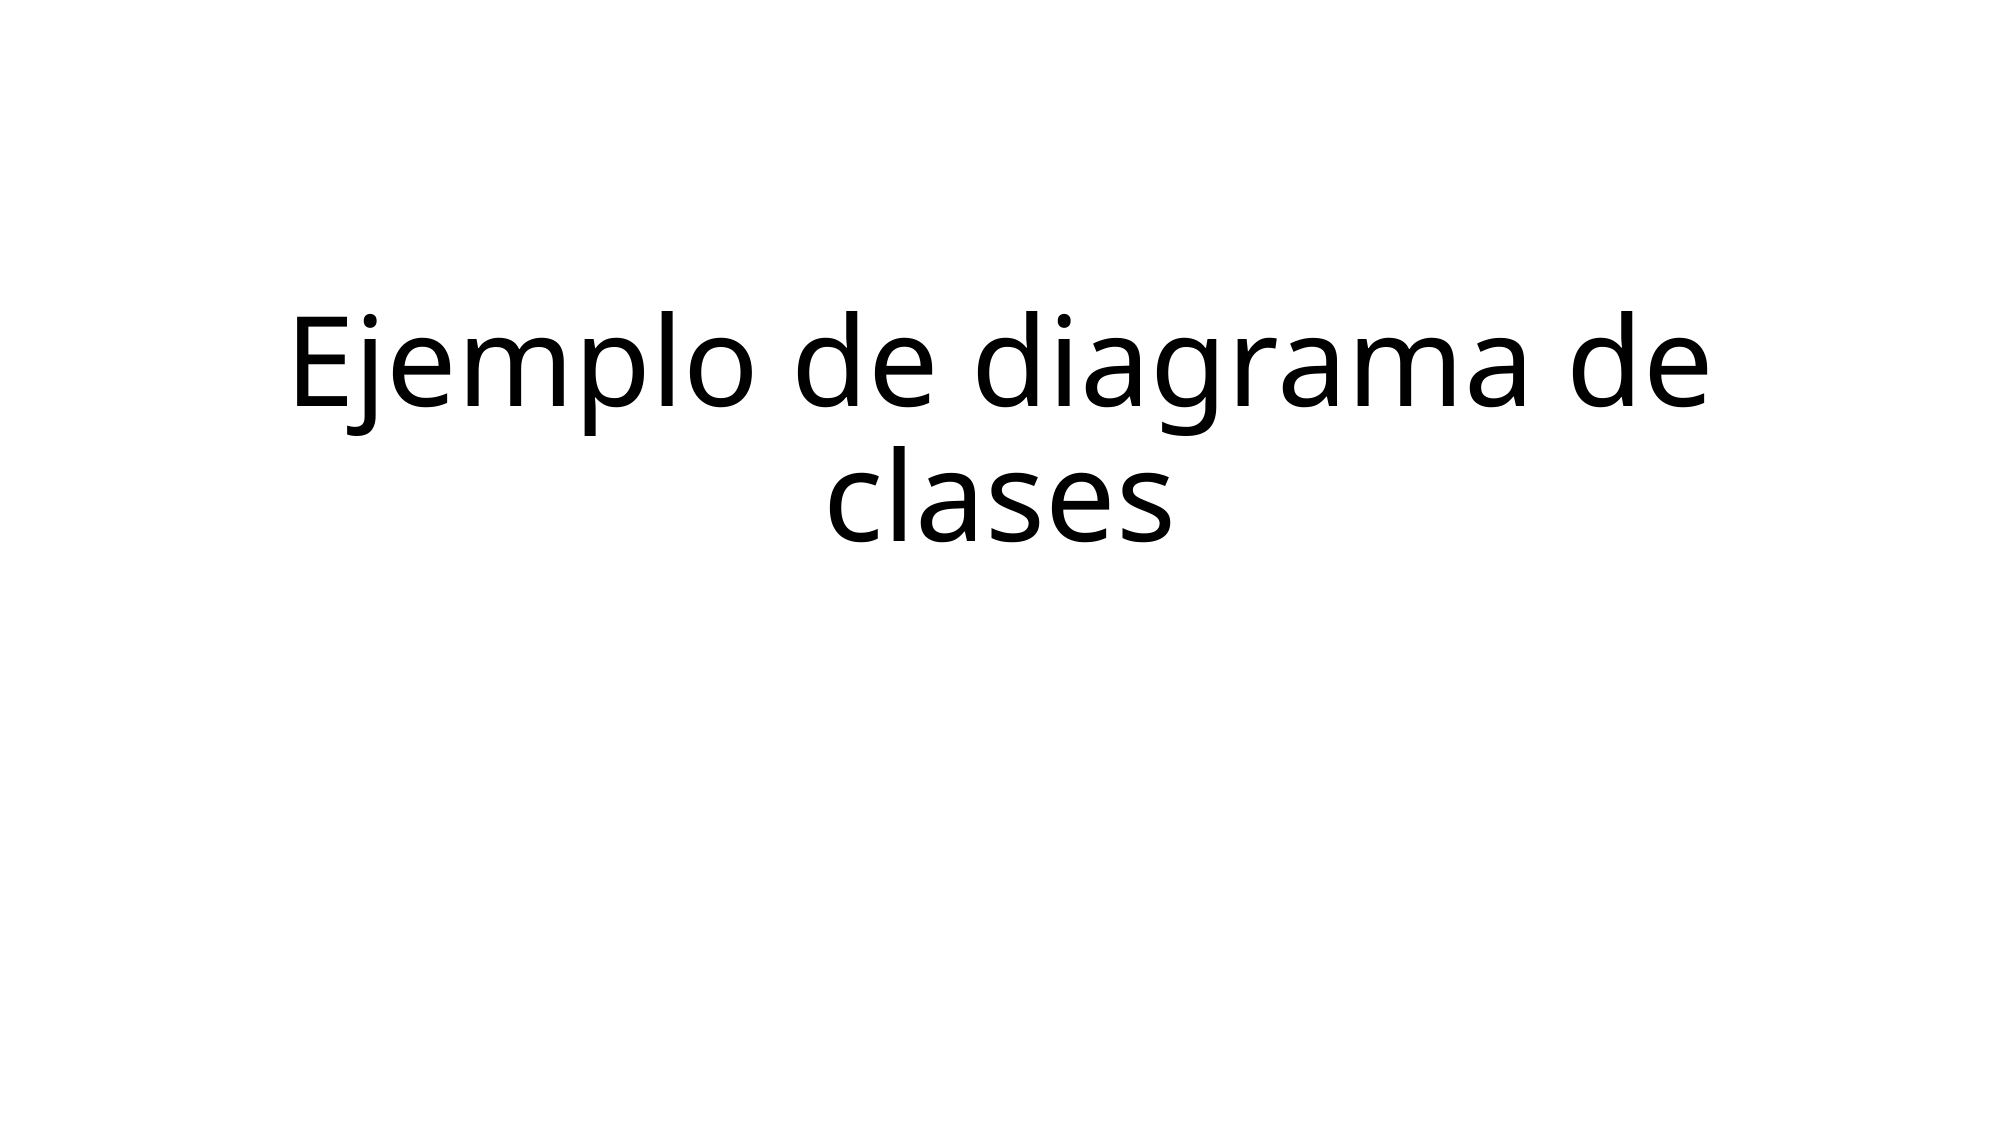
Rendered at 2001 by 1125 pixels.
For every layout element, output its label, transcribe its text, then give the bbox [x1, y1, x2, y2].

title Ejemplo de diagrama de clases [249, 184, 1750, 576]
